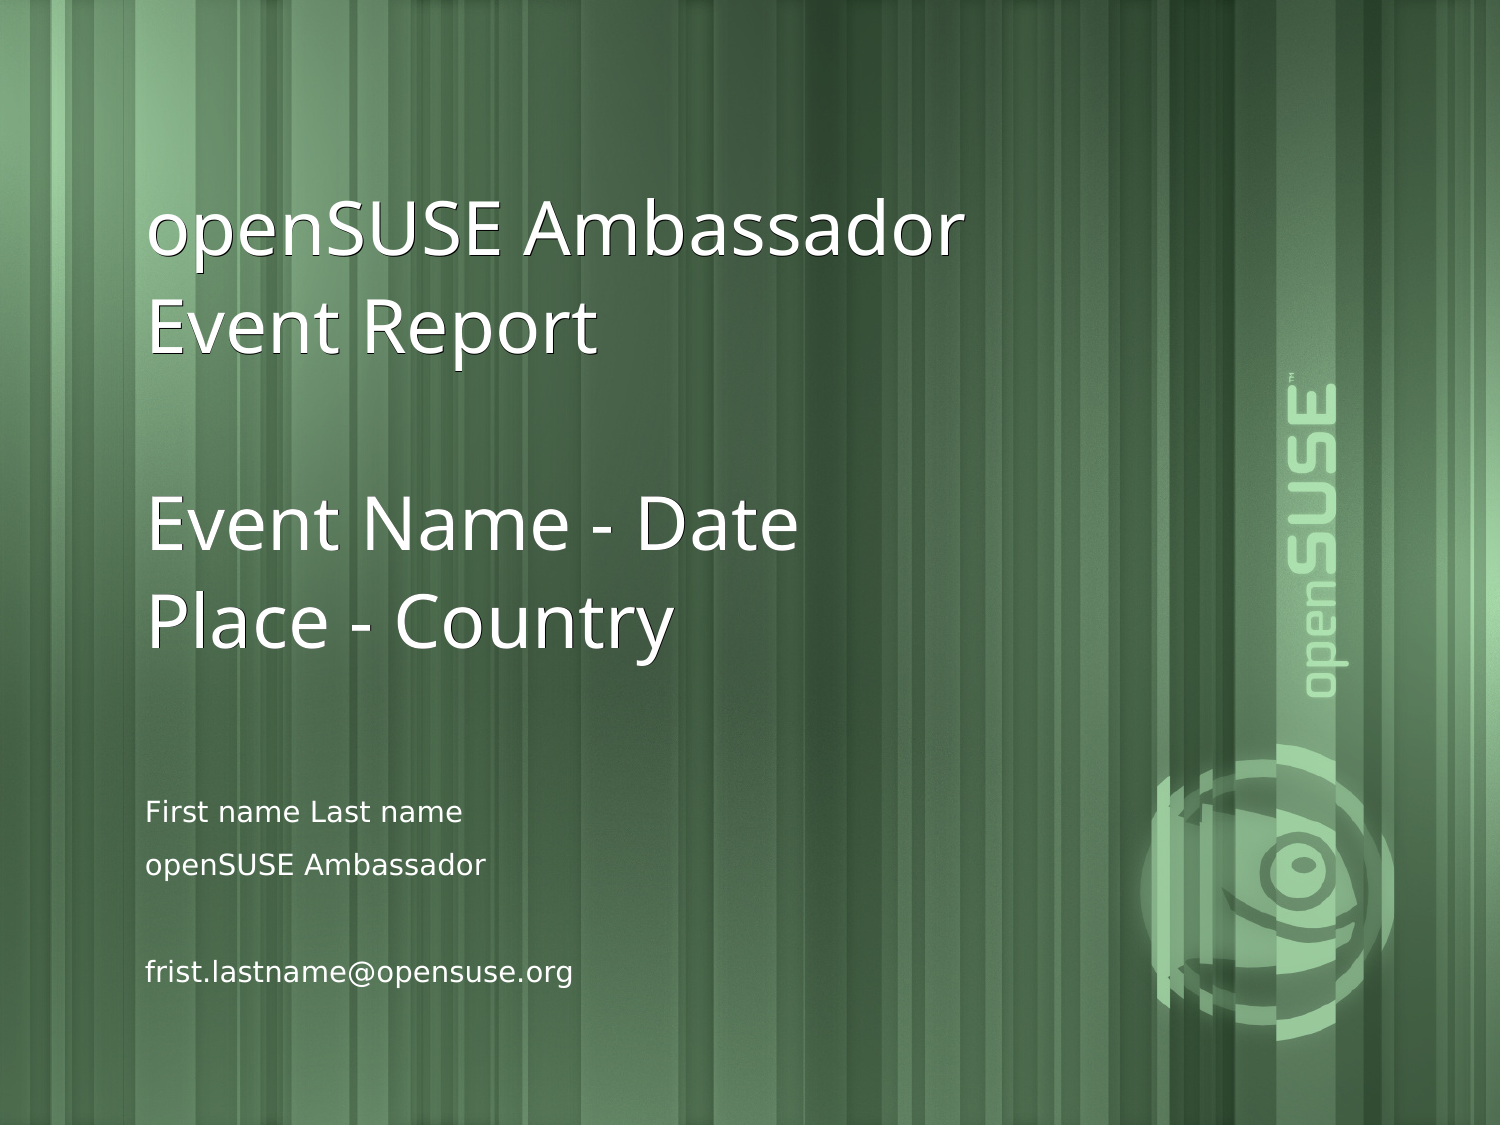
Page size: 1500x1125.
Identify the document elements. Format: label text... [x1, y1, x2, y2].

picture [0, 0, 1500, 1125]
subtitle First name Last name openSUSE Ambassador frist.lastname@opensuse.org [144, 794, 768, 989]
title openSUSE Ambassador Event Report Event Name - Date Place - Country [145, 169, 1358, 677]
